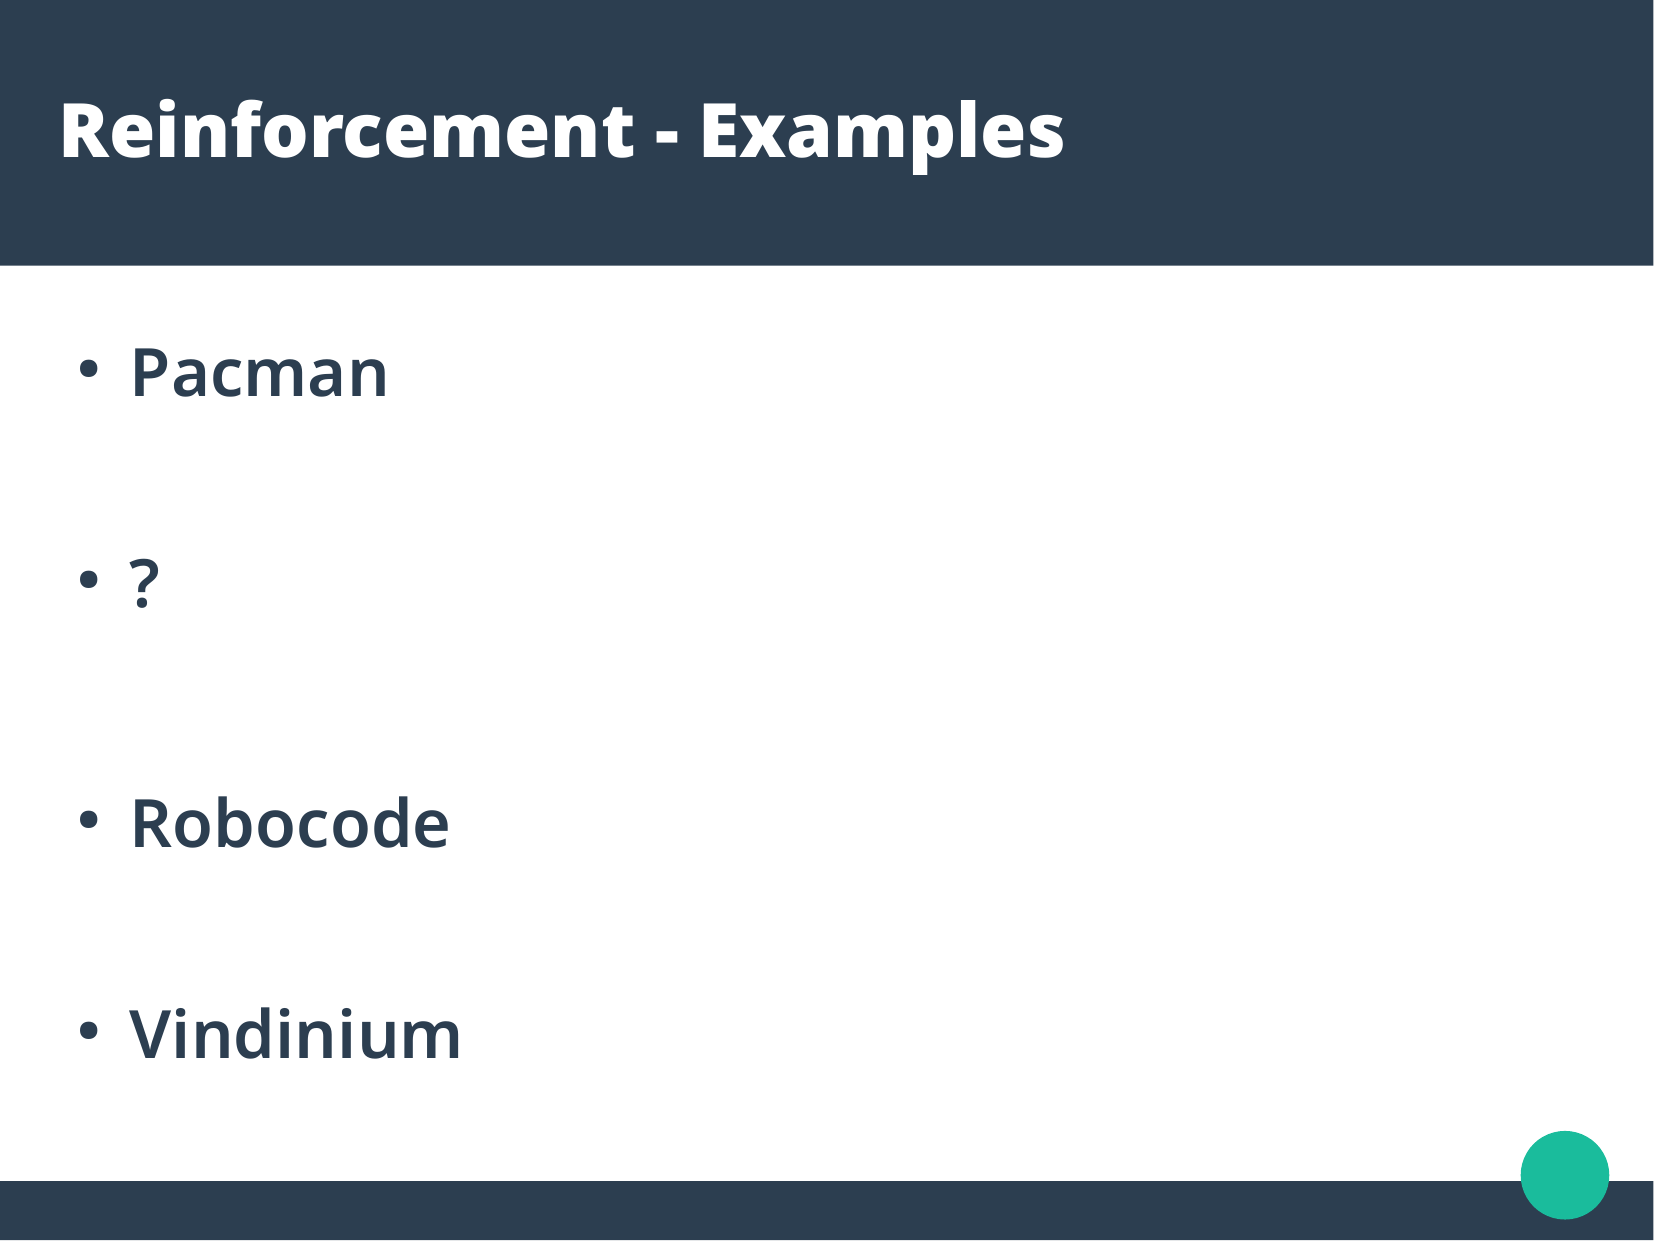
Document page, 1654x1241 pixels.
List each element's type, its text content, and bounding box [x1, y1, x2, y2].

title Reinforcement - Examples [59, 49, 1595, 207]
list Pacman ? Robocode Vindinium [59, 324, 1595, 1152]
